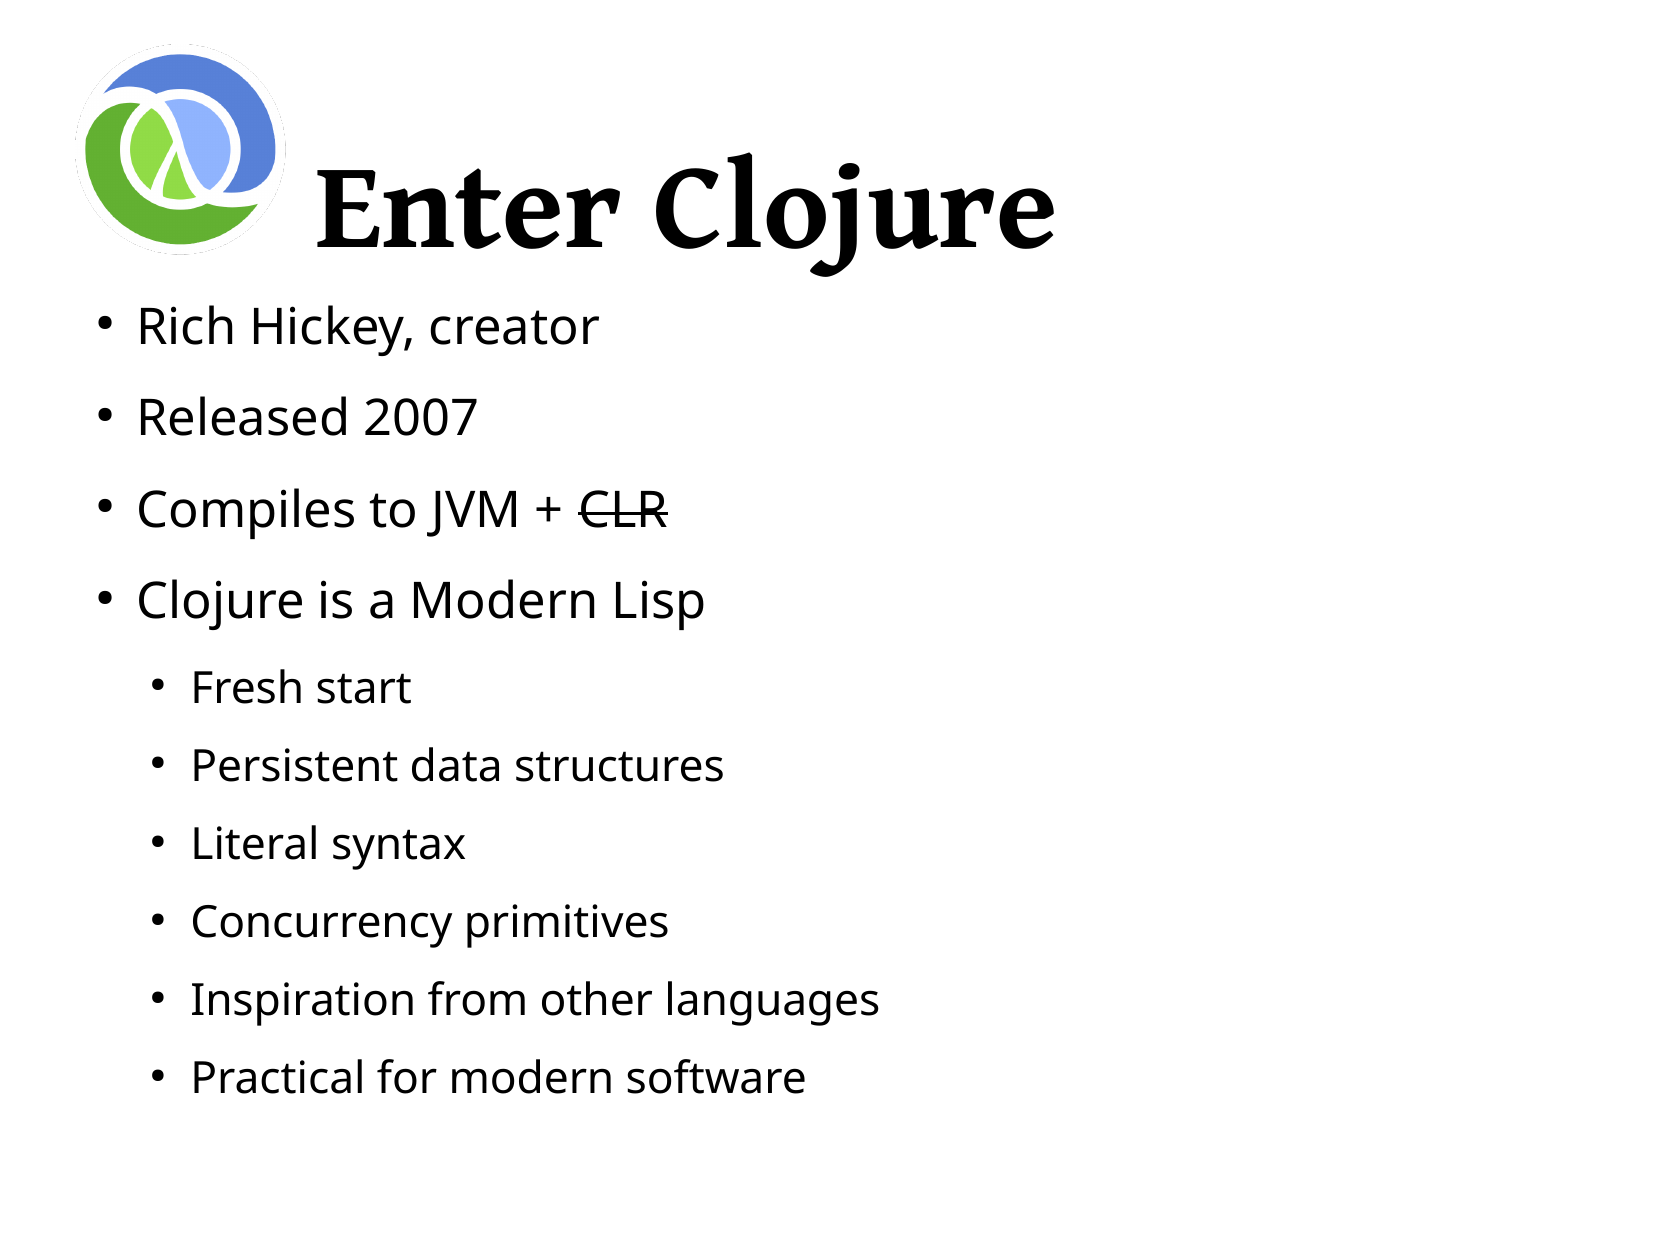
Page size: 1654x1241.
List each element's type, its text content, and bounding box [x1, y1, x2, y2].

list Rich Hickey, creator Released 2007 Compiles to JVM + CLR Clojure is a Modern Lisp Fresh start Persistent data structures Literal syntax Concurrency primitives Inspiration from other languages Practical for modern software [82, 290, 1571, 1109]
title Enter Clojure [315, 138, 1571, 284]
picture [75, 44, 286, 255]
